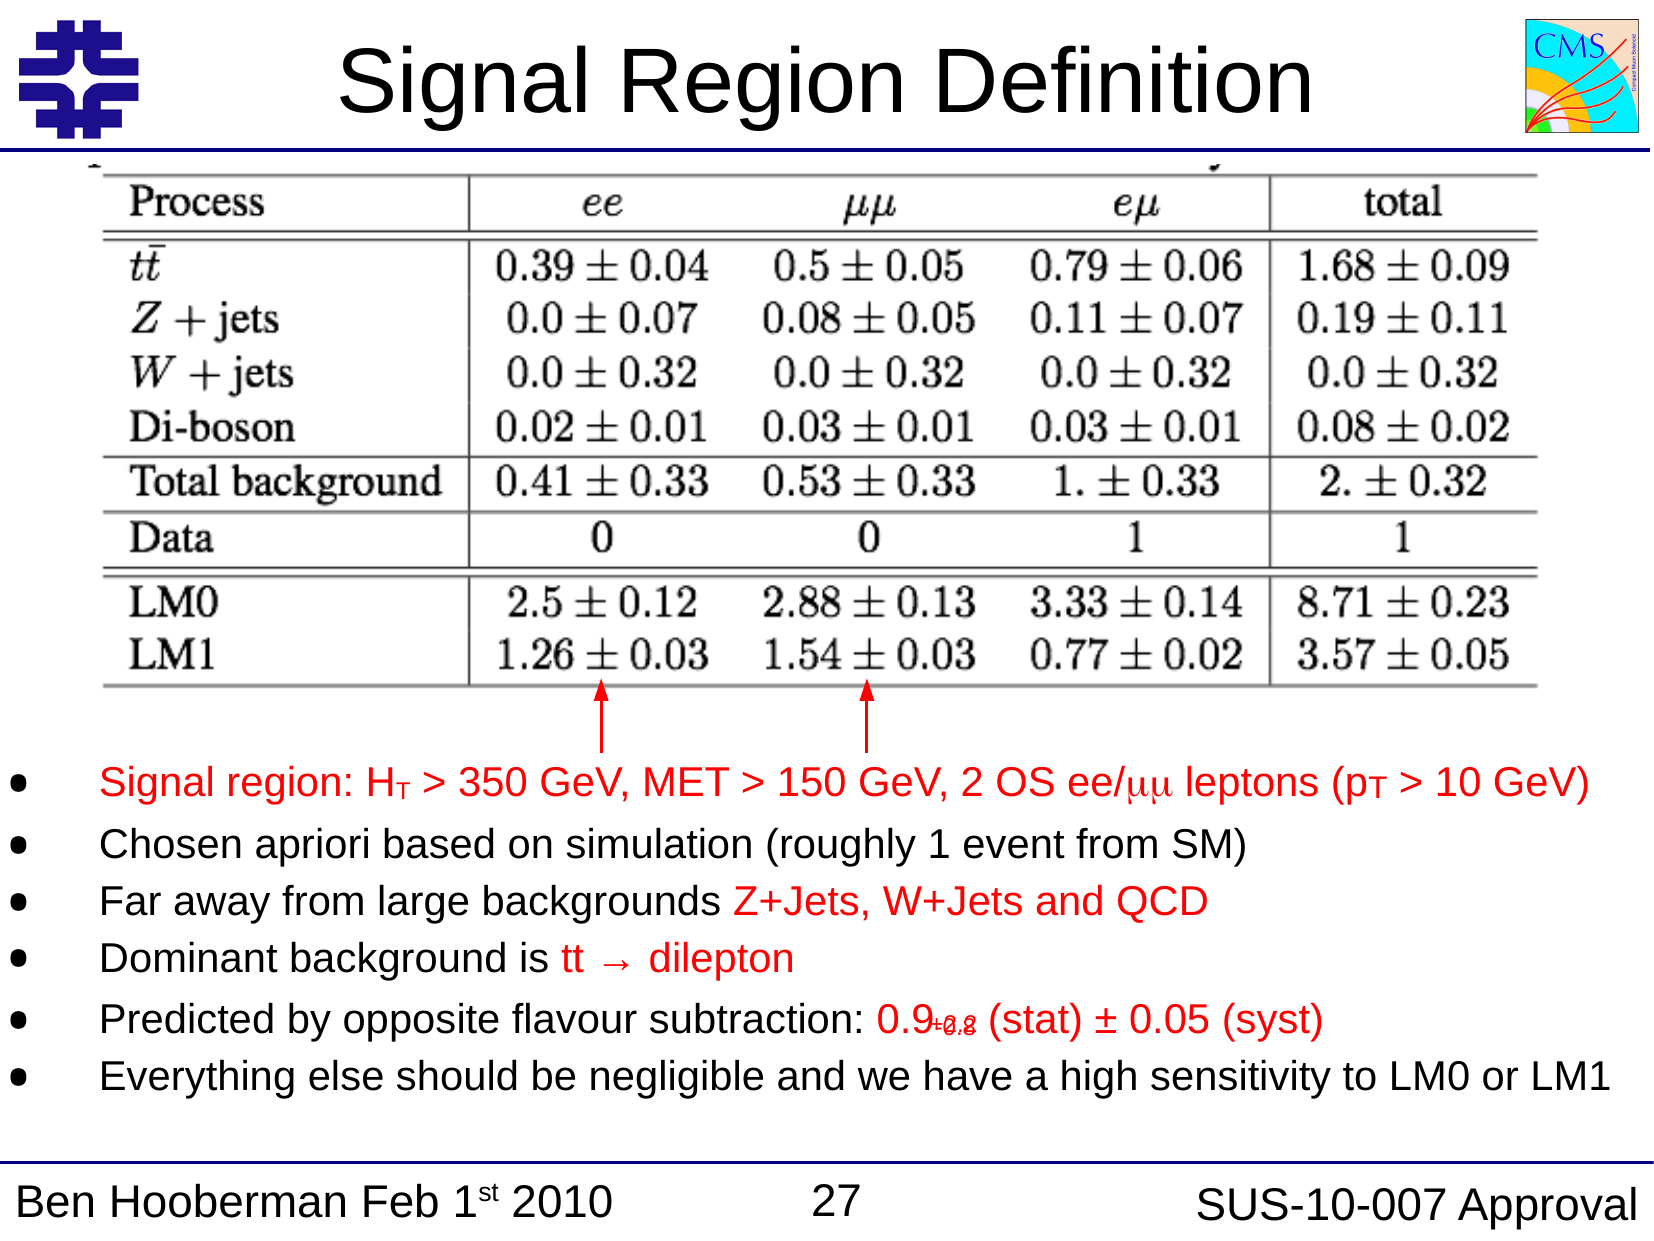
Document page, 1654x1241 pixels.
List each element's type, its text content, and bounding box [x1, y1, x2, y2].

picture [87, 164, 1553, 703]
text_box Signal region: HT > 350 GeV, MET > 150 GeV, 2 OS ee/mm leptons (pT > 10 GeV) Chosen apriori based on simulation (roughly 1 event from SM) Far away from large backgrounds Z+Jets, W+Jets and QCD Dominant background is tt → dilepton Predicted by opposite flavour subtraction: 0.9-0.8 (stat) ± 0.05 (syst) Everything else should be negligible and we have a high sensitivity to LM0 or LM1 [5, 758, 1644, 1241]
text_box +2.2 [914, 1000, 1178, 1068]
title Signal Region Definition [0, 15, 1654, 147]
